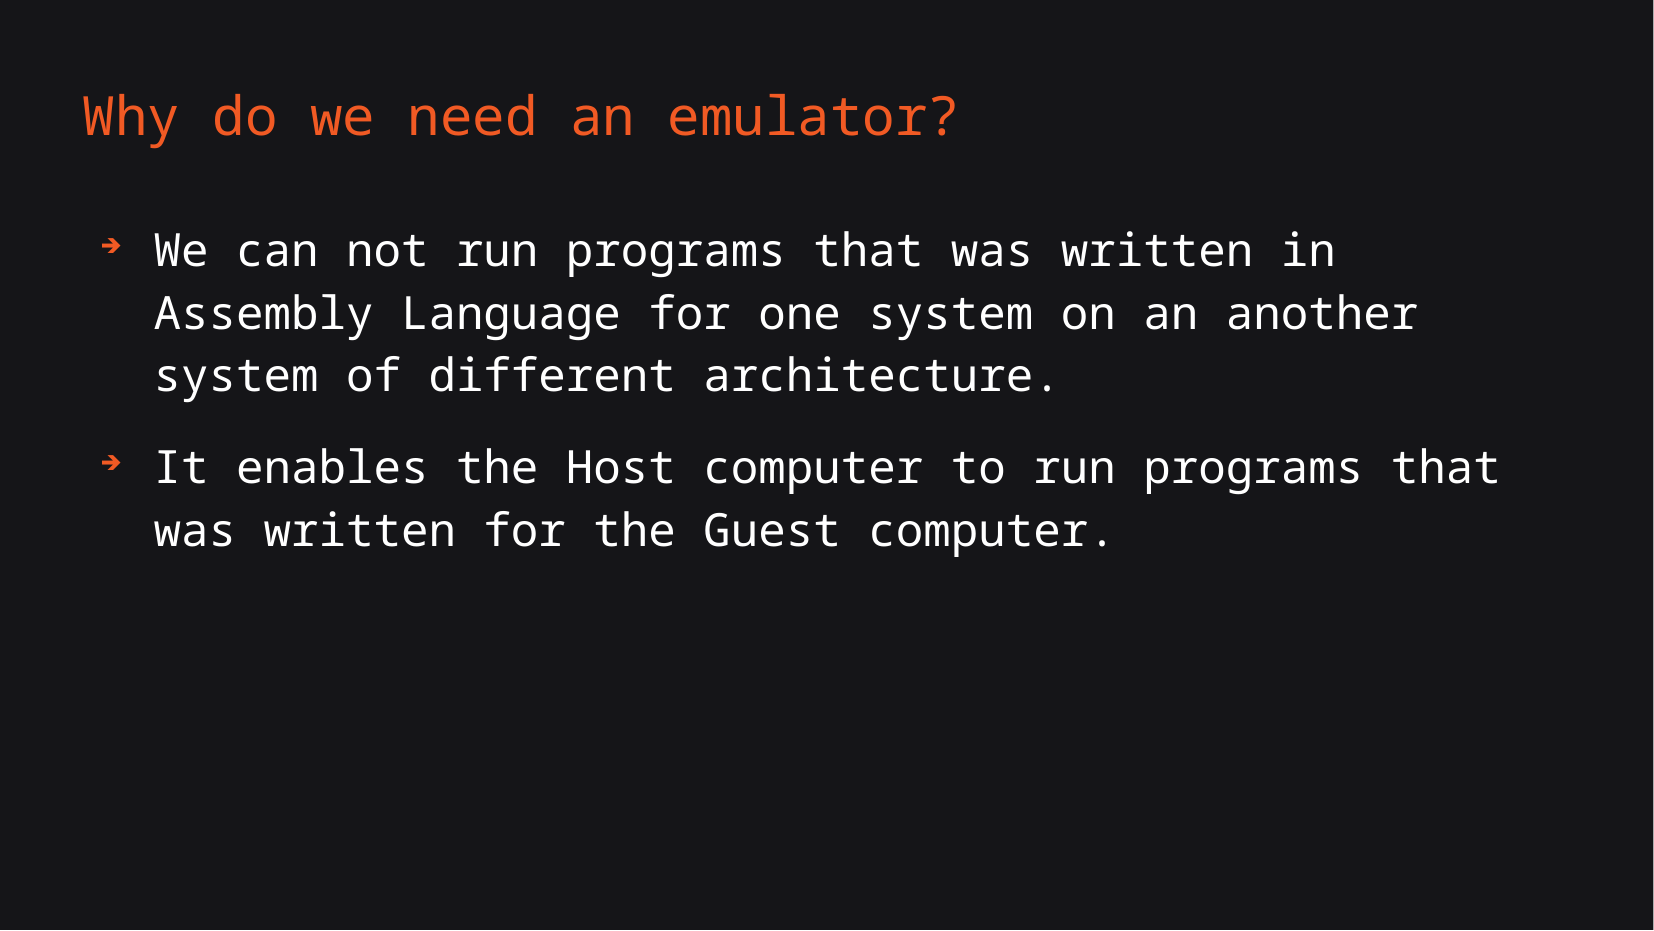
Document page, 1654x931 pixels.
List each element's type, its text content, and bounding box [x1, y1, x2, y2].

title Why do we need an emulator? [82, 37, 1276, 193]
list We can not run programs that was written in Assembly Language for one system on an another system of different architecture. It enables the Host computer to run programs that was written for the Guest computer. [82, 217, 1571, 758]
